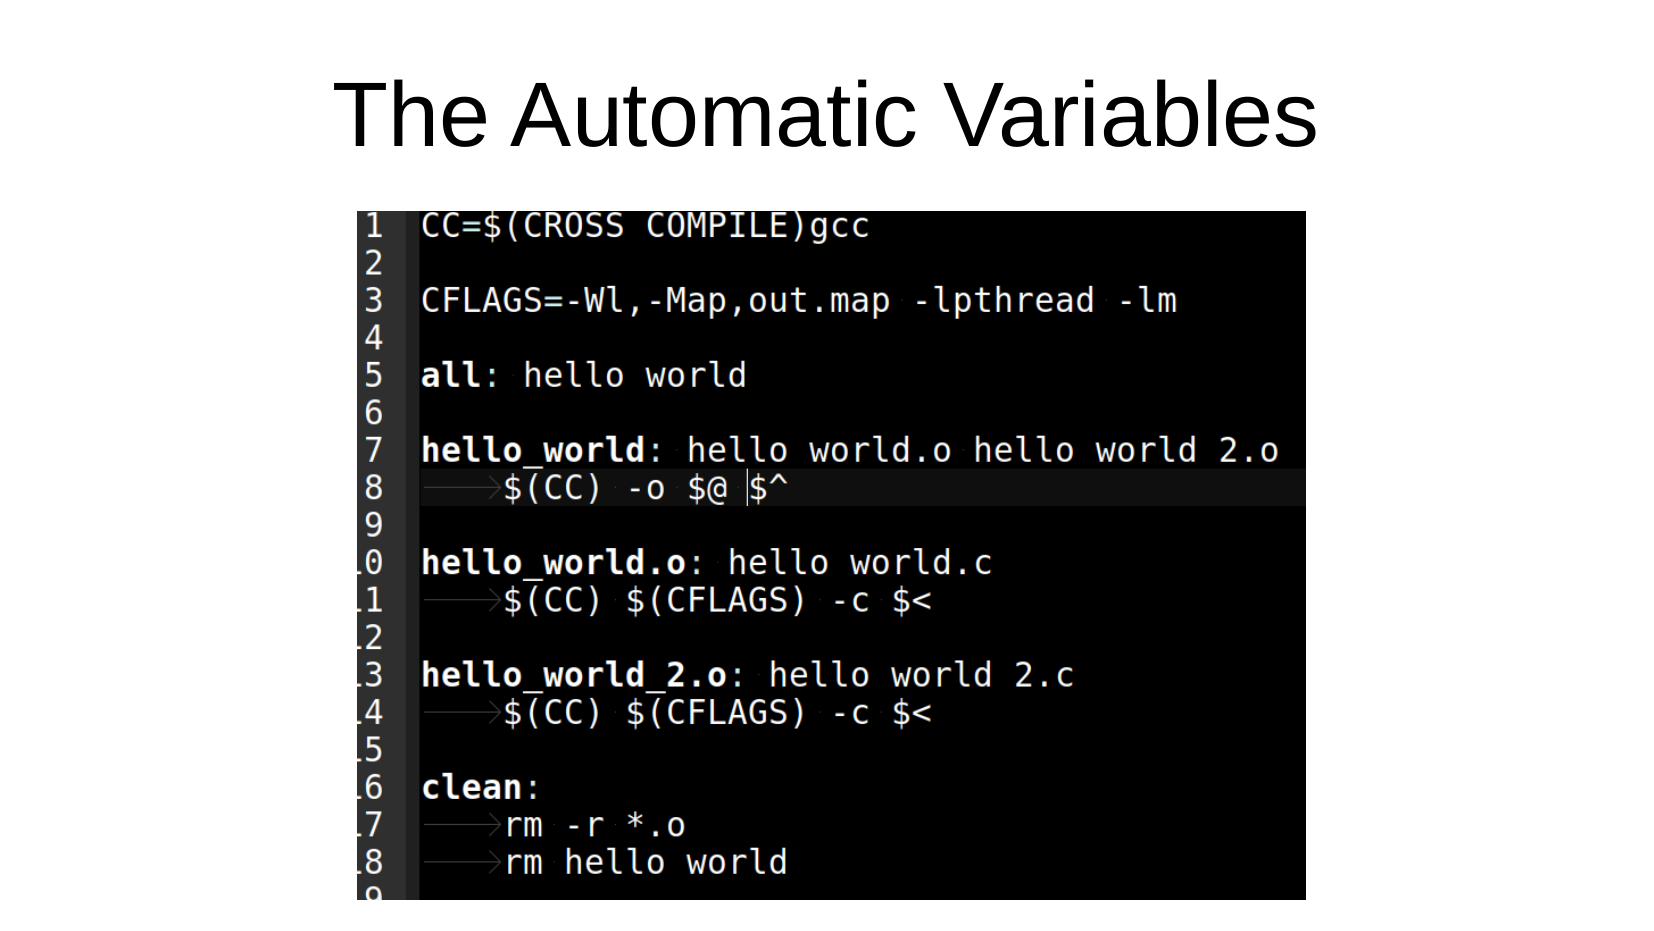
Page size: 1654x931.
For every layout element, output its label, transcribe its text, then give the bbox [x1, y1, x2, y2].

picture [357, 211, 1306, 901]
title The Automatic Variables [82, 37, 1571, 193]
